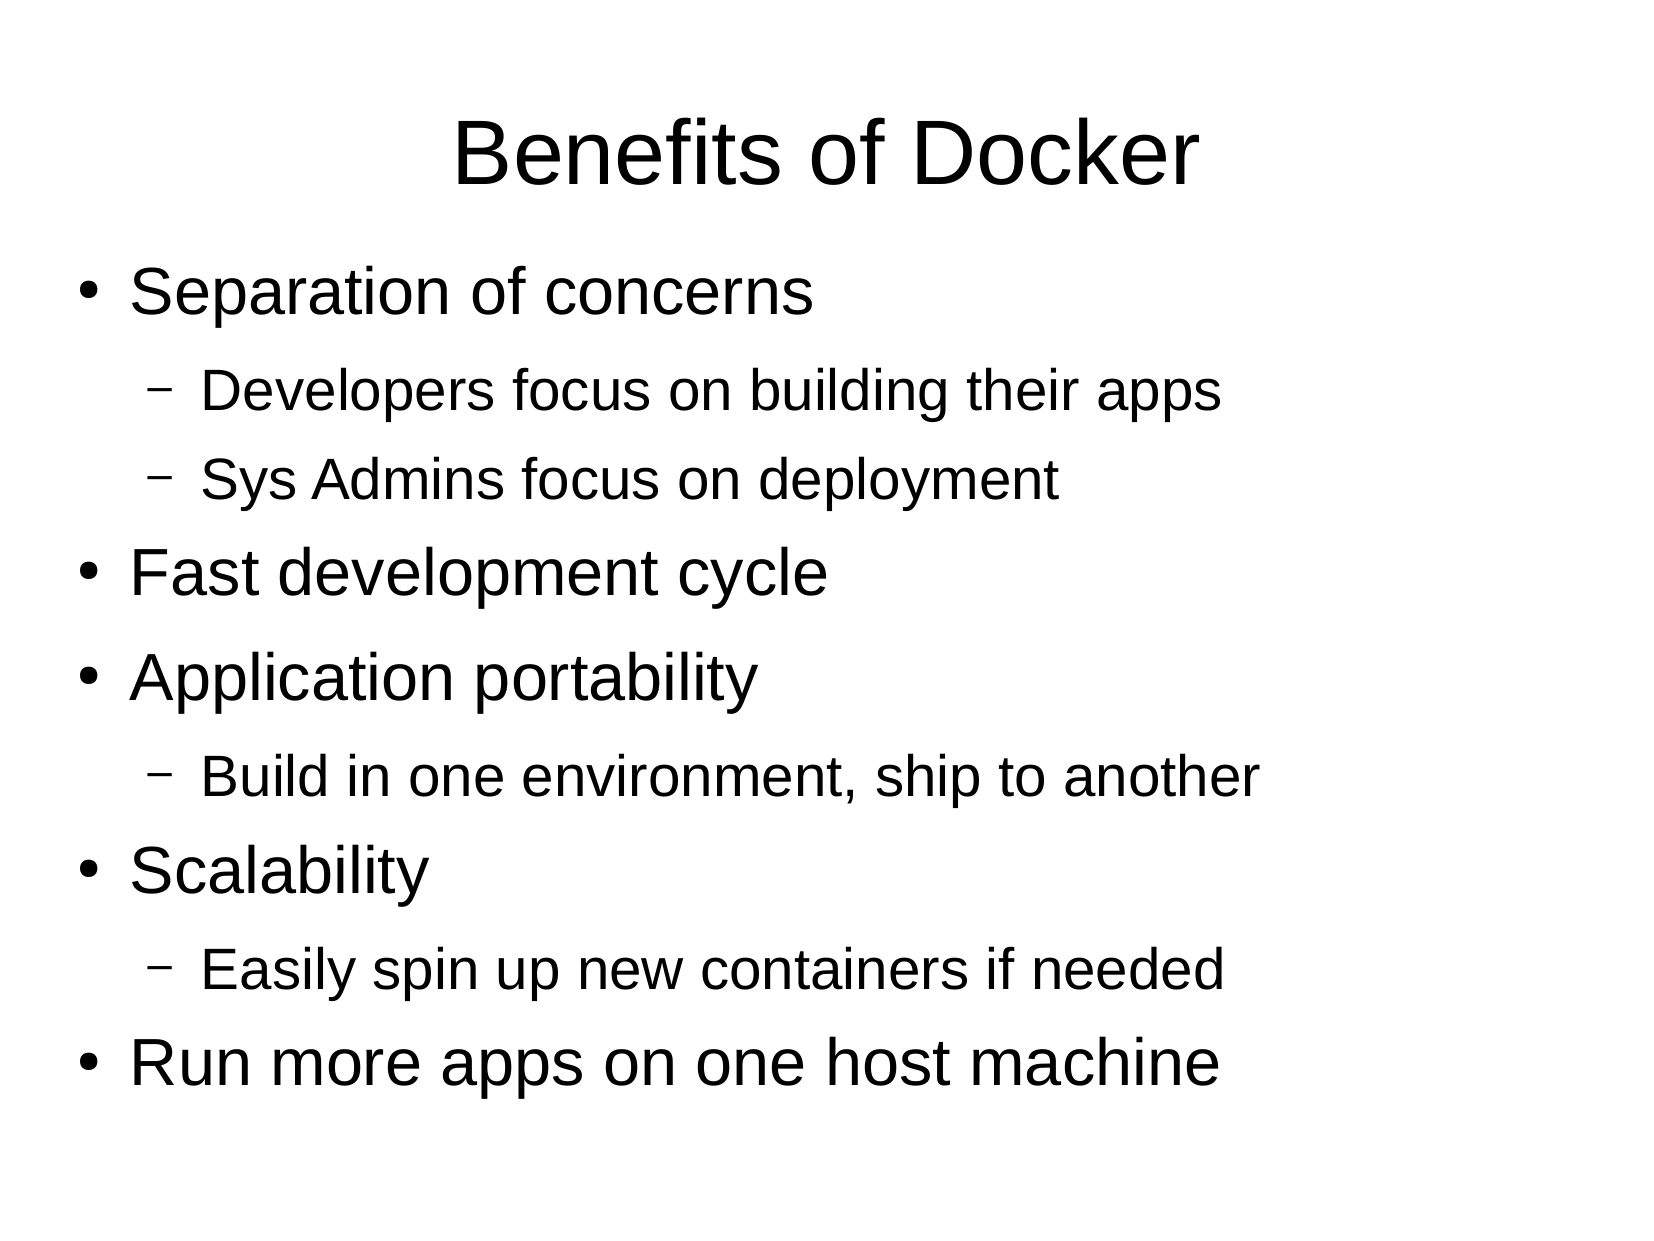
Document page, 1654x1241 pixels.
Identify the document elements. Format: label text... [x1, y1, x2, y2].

list Separation of concerns Developers focus on building their apps Sys Admins focus on deployment Fast development cycle Application portability Build in one environment, ship to another Scalability Easily spin up new containers if needed Run more apps on one host machine [59, 253, 1548, 1100]
title Benefits of Docker [82, 49, 1571, 257]
